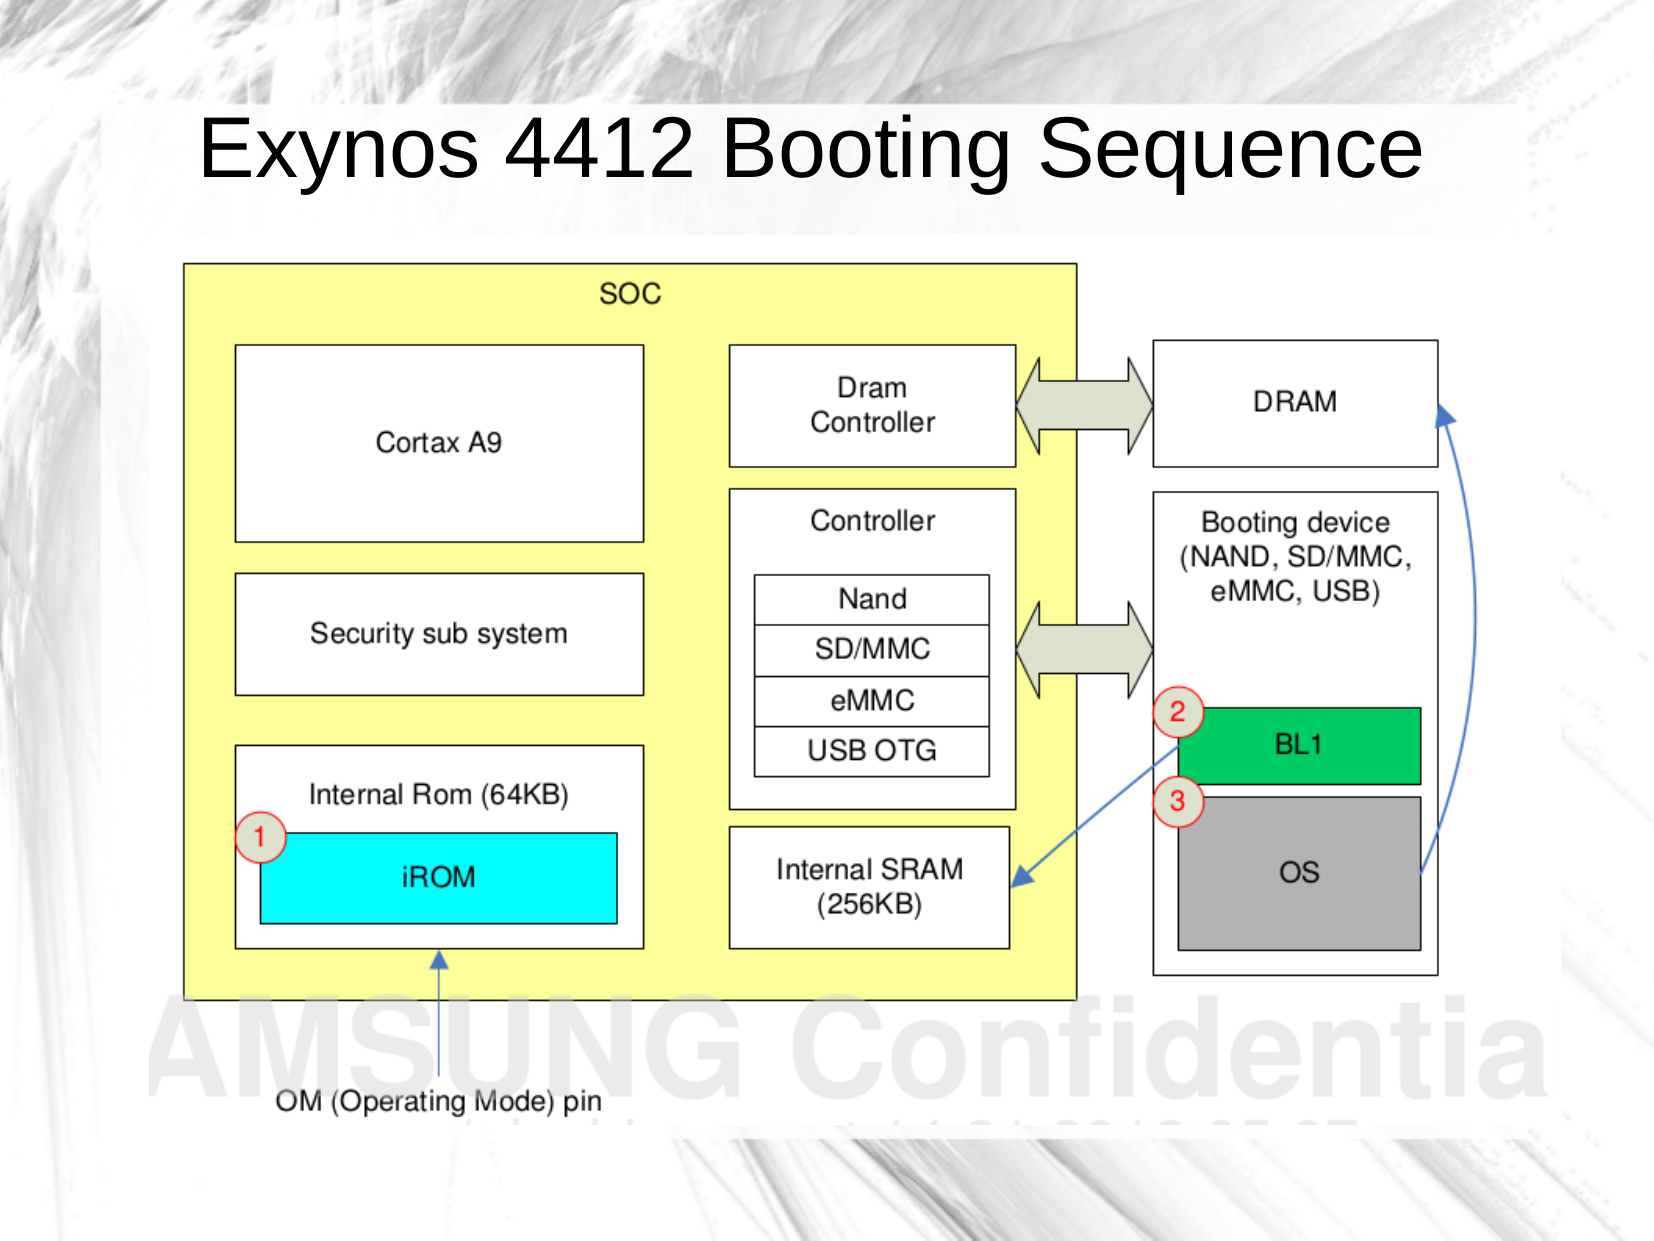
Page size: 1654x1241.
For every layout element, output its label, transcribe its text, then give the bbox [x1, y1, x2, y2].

title Exynos 4412 Booting Sequence [118, 99, 1506, 293]
picture [0, 0, 1654, 1241]
